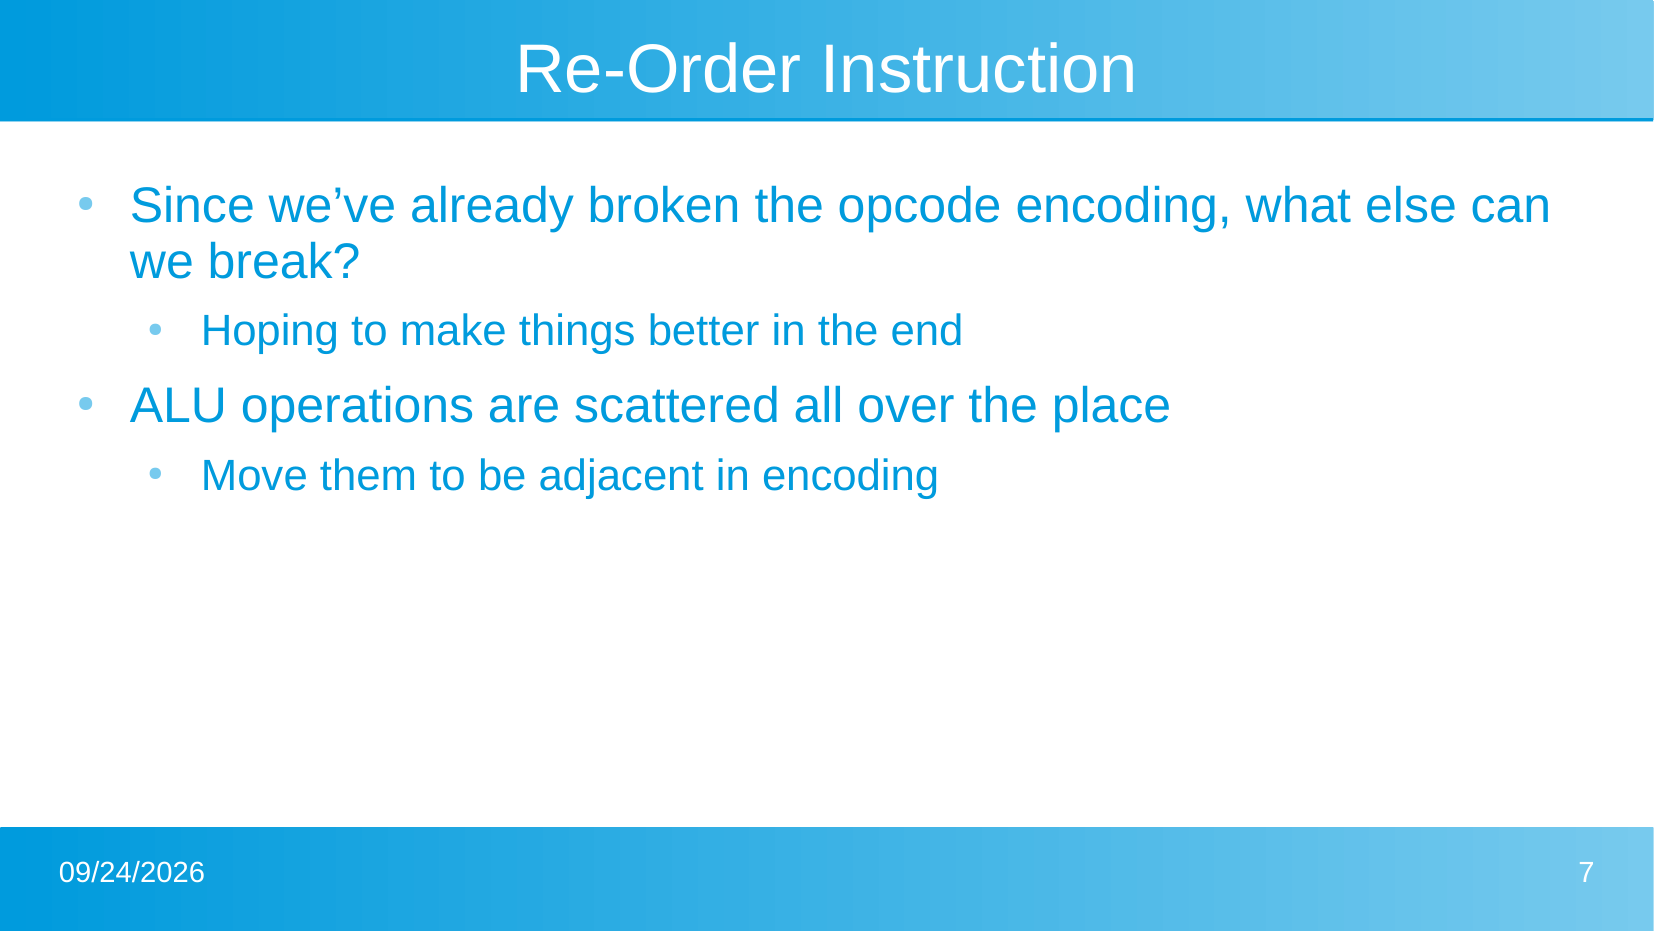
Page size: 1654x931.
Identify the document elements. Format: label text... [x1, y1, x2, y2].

title Re-Order Instruction [59, 29, 1595, 108]
list Since we’ve already broken the opcode encoding, what else can we break? Hoping to make things better in the end ALU operations are scattered all over the place Move them to be adjacent in encoding [59, 177, 1595, 768]
